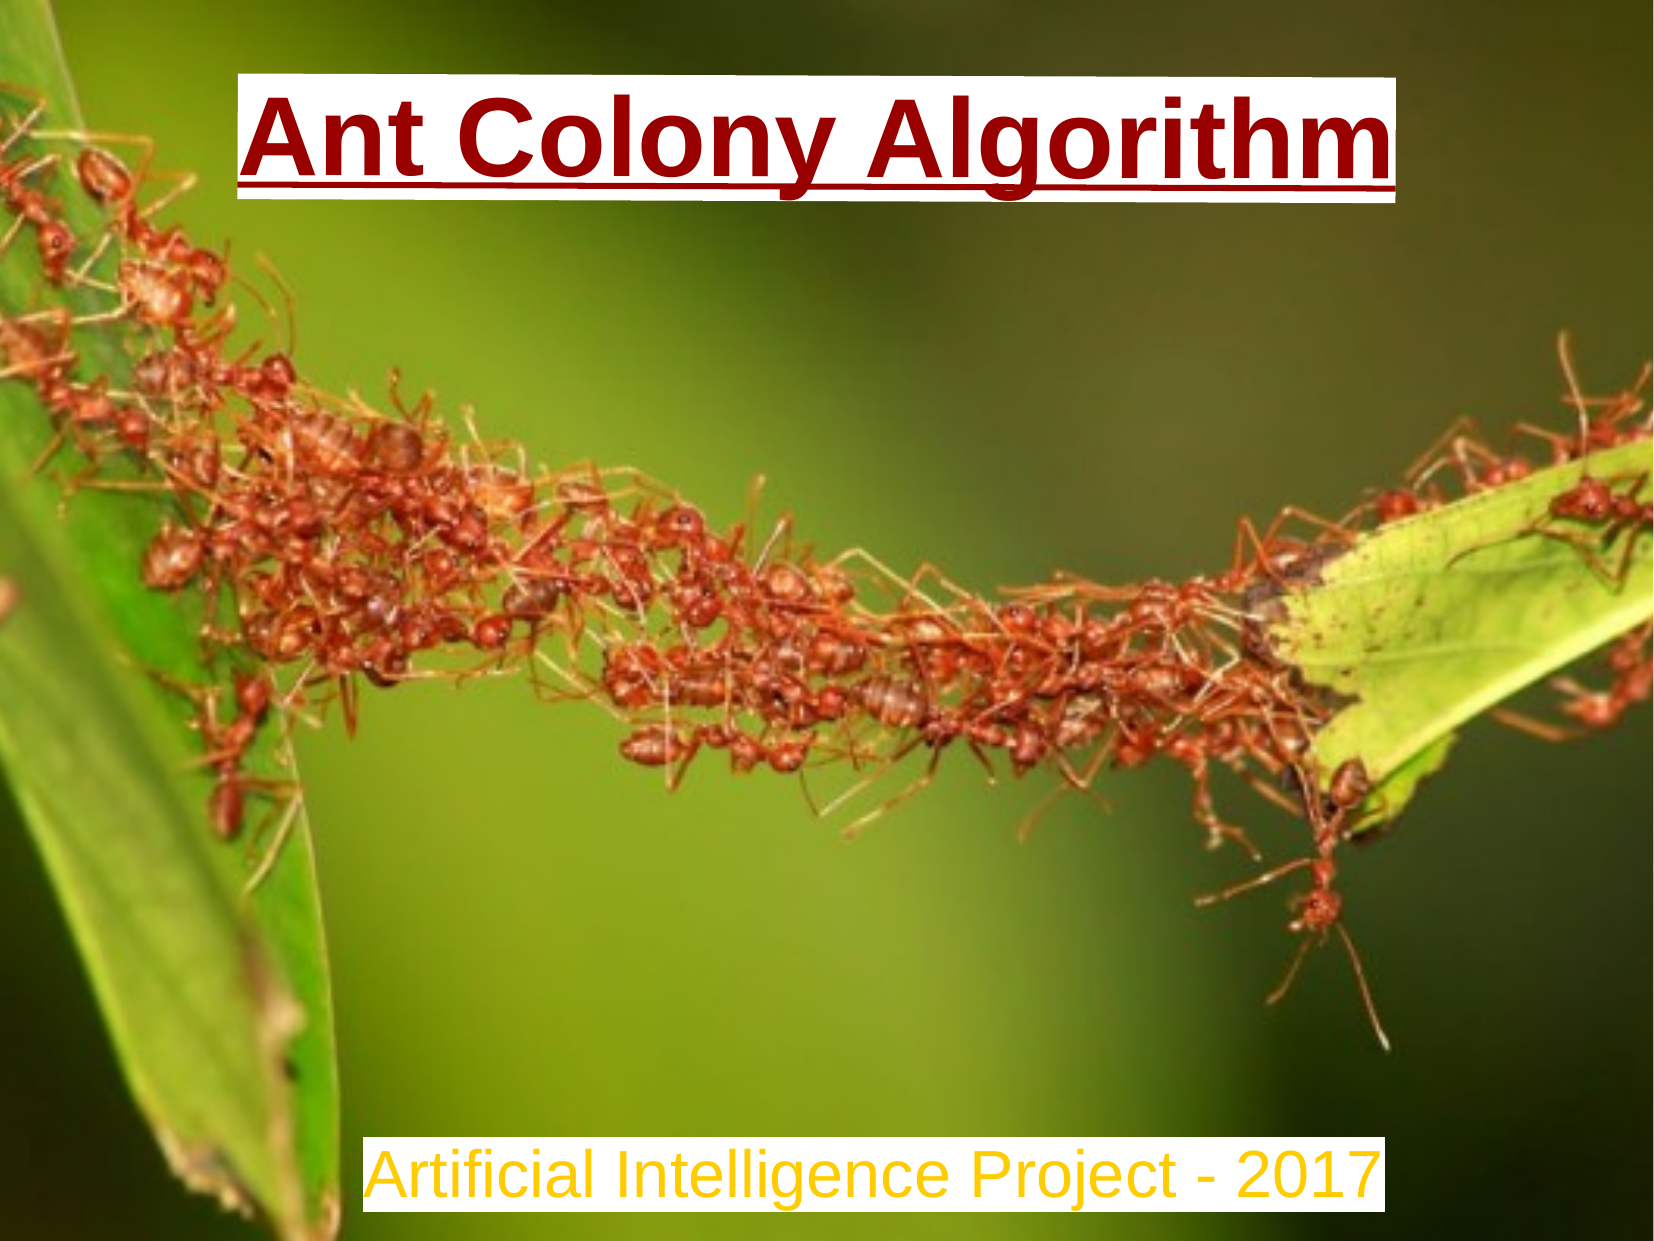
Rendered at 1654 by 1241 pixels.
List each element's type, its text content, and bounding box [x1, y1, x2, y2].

title Ant Colony Algorithm [72, 32, 1562, 246]
picture [0, 0, 1654, 1241]
subtitle Artificial Intelligence Project - 2017 [129, 814, 1619, 1241]
